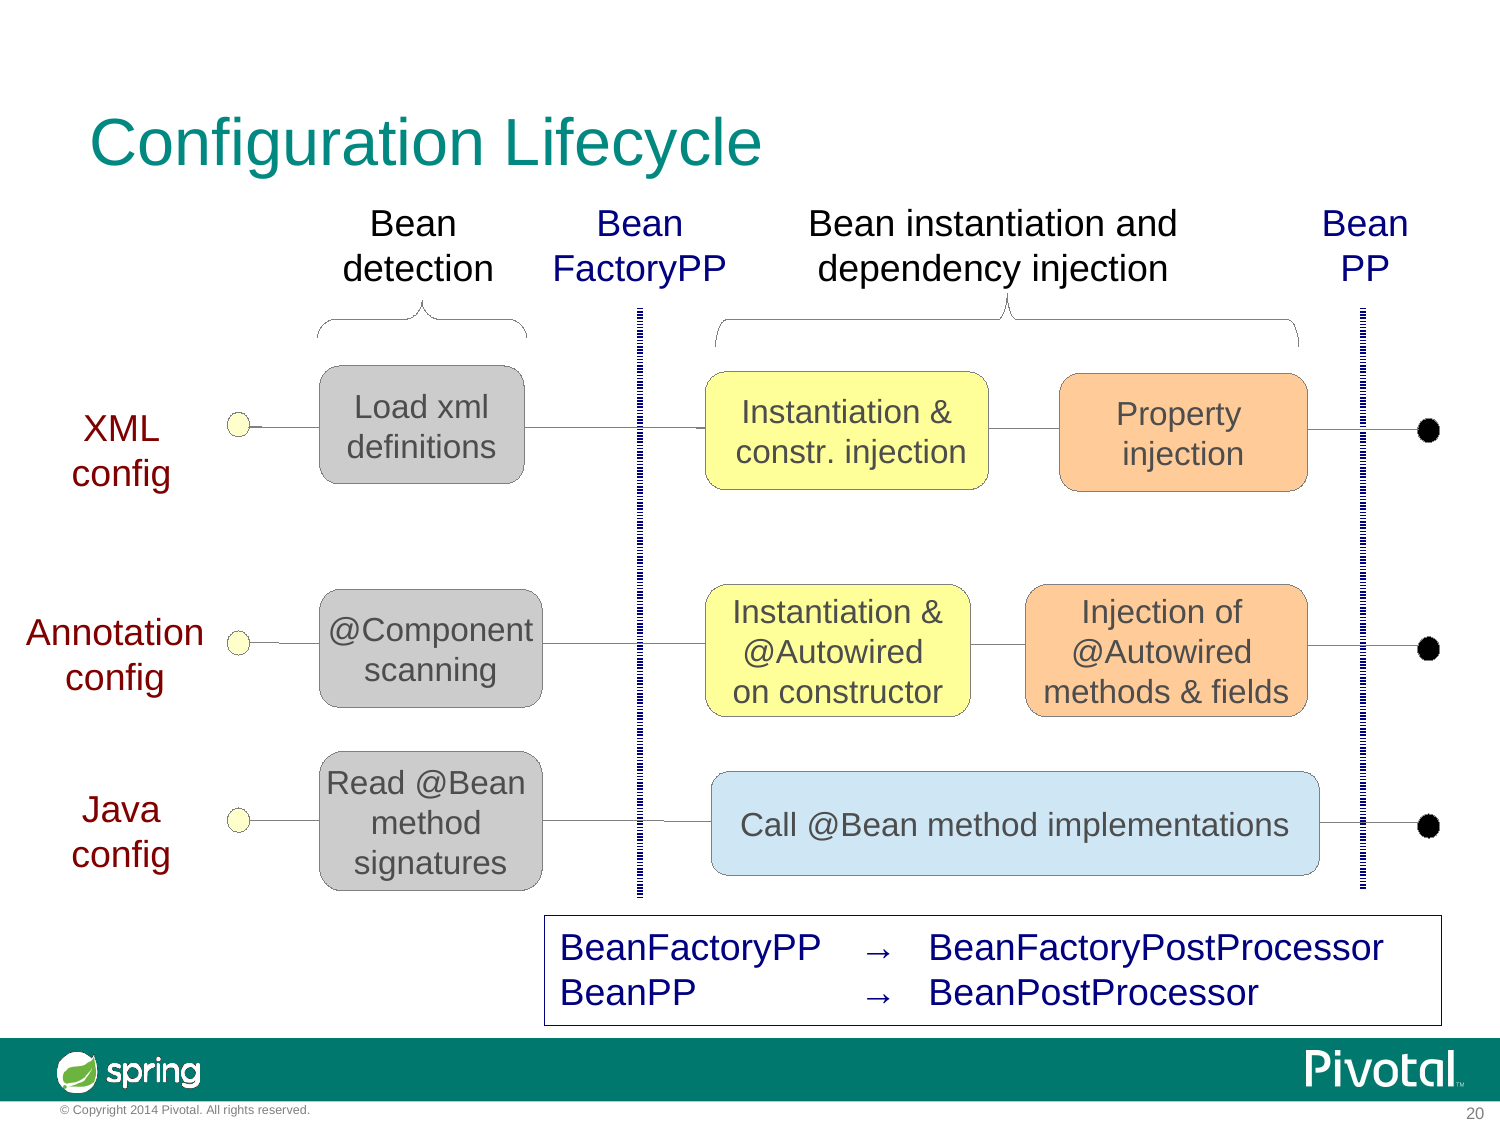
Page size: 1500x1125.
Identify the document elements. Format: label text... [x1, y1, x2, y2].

text_box Bean PP [1268, 191, 1463, 297]
text_box XML config [56, 396, 187, 517]
text_box Read @Bean method signatures [319, 751, 543, 891]
text_box Bean detection [327, 191, 531, 297]
text_box @Component scanning [319, 589, 543, 708]
picture [1306, 1050, 1464, 1087]
text_box [1417, 813, 1440, 839]
text_box BeanFactoryPP → BeanFactoryPostProcessor BeanPP → BeanPostProcessor [544, 915, 1442, 1026]
text_box Instantiation & constr. injection [705, 371, 989, 490]
text_box Call @Bean method implementations [711, 771, 1320, 876]
text_box Injection of @Autowired methods & fields [1025, 584, 1308, 717]
text_box Load xml definitions [319, 365, 525, 484]
text_box [227, 807, 250, 833]
text_box Bean FactoryPP [531, 191, 756, 297]
picture [32, 1041, 210, 1103]
text_box [227, 412, 250, 437]
title Configuration Lifecycle [75, 45, 1426, 233]
text_box [1417, 636, 1440, 661]
text_box Bean instantiation and dependency injection [793, 191, 1195, 297]
text_box [227, 630, 250, 656]
text_box Annotation config [10, 600, 220, 706]
text_box [1417, 418, 1440, 443]
text_box Java config [56, 777, 187, 883]
text_box Property injection [1059, 373, 1308, 492]
text_box Instantiation & @Autowired on constructor [705, 584, 971, 717]
